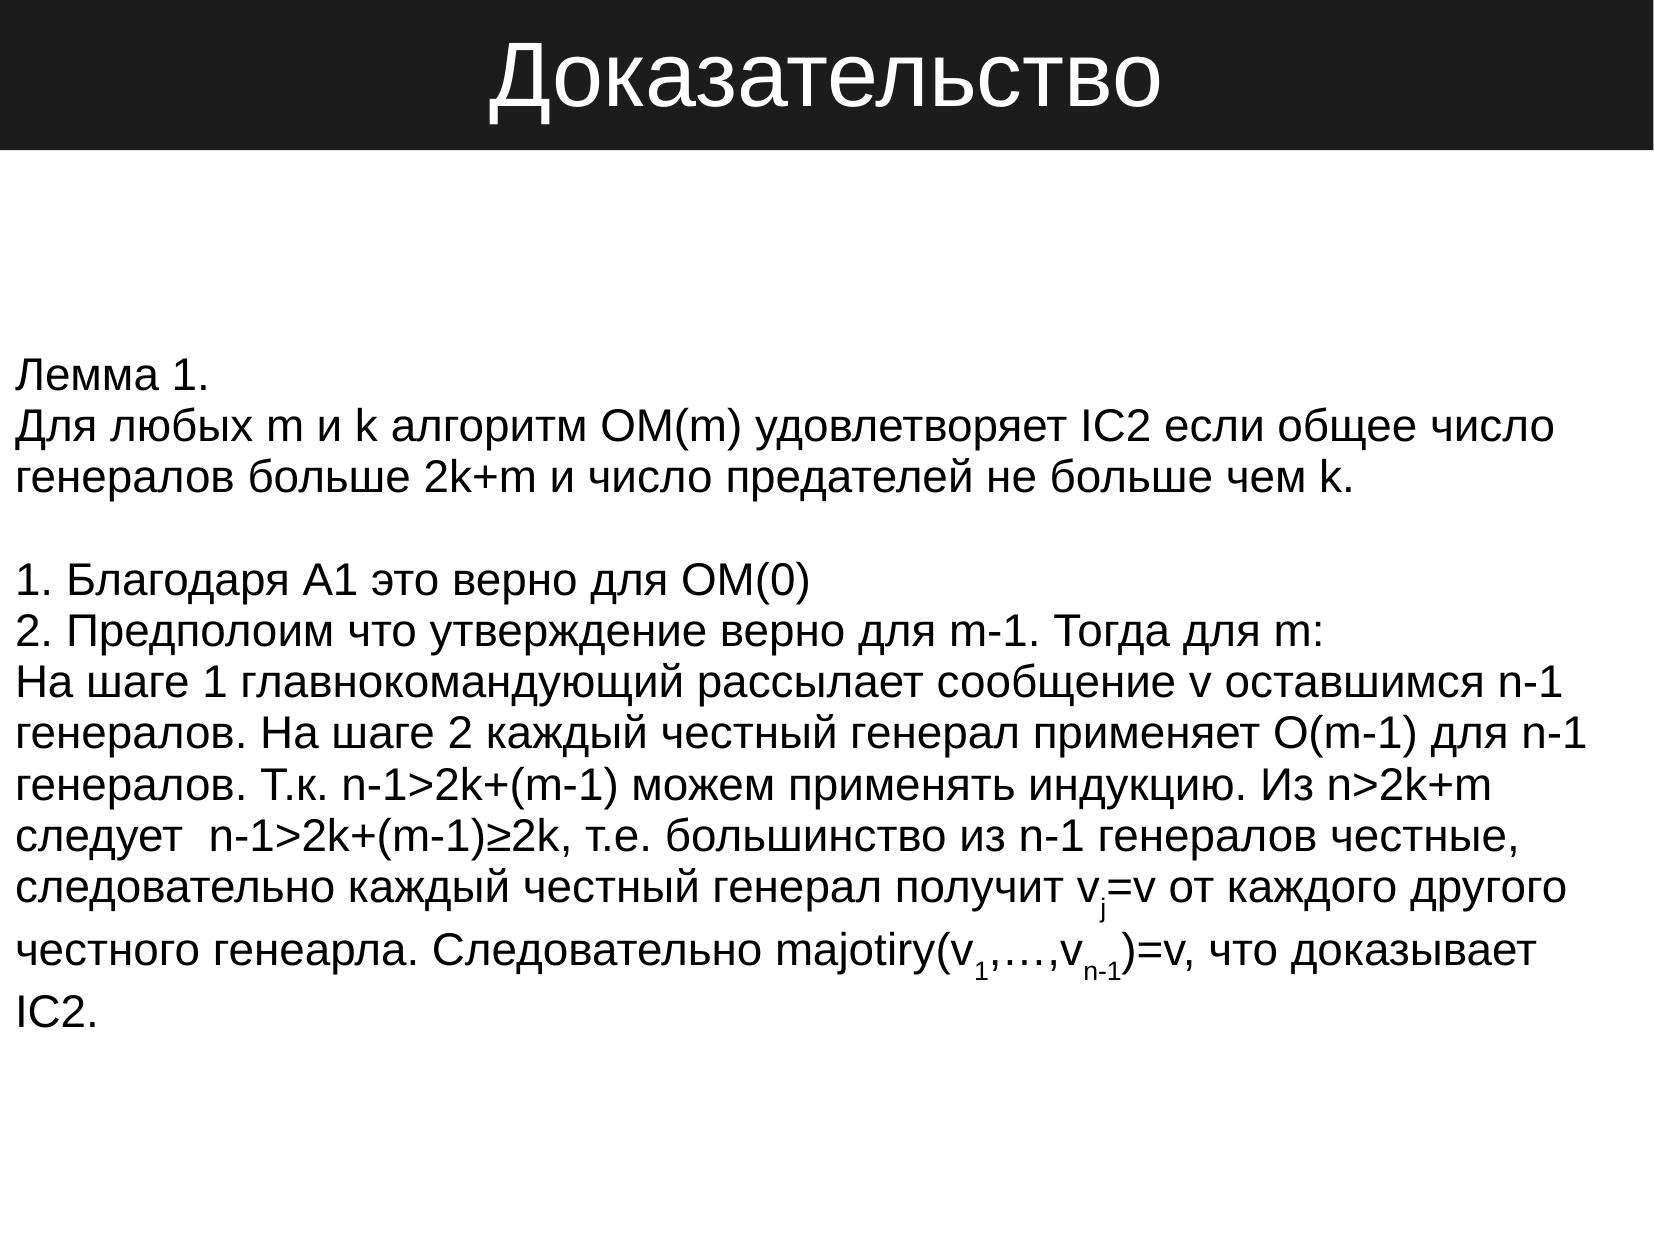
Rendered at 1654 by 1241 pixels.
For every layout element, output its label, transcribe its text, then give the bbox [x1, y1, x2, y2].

title Доказательство [0, 0, 1654, 151]
subtitle Лемма 1. Для любых m и k алгоритм OM(m) удовлетворяет IC2 если общее число генералов больше 2k+m и число предателей не больше чем k. 1. Благодаря A1 это верно для OM(0) 2. Предполоим что утверждение верно для m-1. Тогда для m: На шаге 1 главнокомандующий рассылает сообщение v оставшимся n-1 генералов. На шаге 2 каждый честный генерал применяет O(m-1) для n-1 генералов. Т.к. n-1>2k+(m-1) можем применять индукцию. Из n>2k+m следует n-1>2k+(m-1)≥2k, т.е. большинство из n-1 генералов честные, следовательно каждый честный генерал получит vj=v от каждого другого честного генеарла. Следовательно majotiry(v1,…,vn-1)=v, что доказывает IC2. [15, 168, 1606, 1218]
